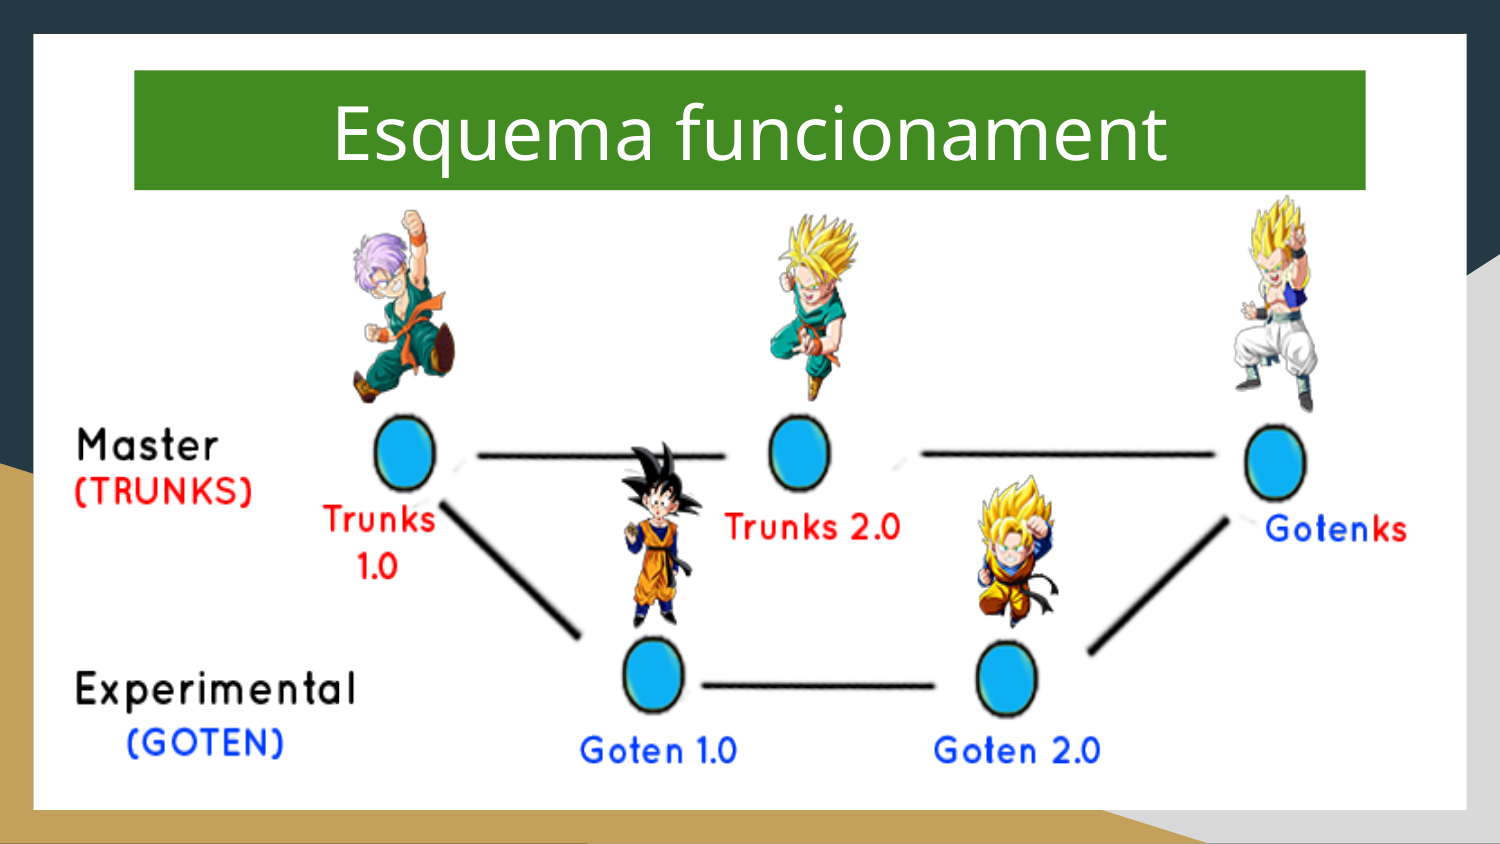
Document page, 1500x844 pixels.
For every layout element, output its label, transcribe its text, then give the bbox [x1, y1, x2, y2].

title Esquema funcionament [134, 70, 1366, 190]
picture [19, 190, 1461, 784]
